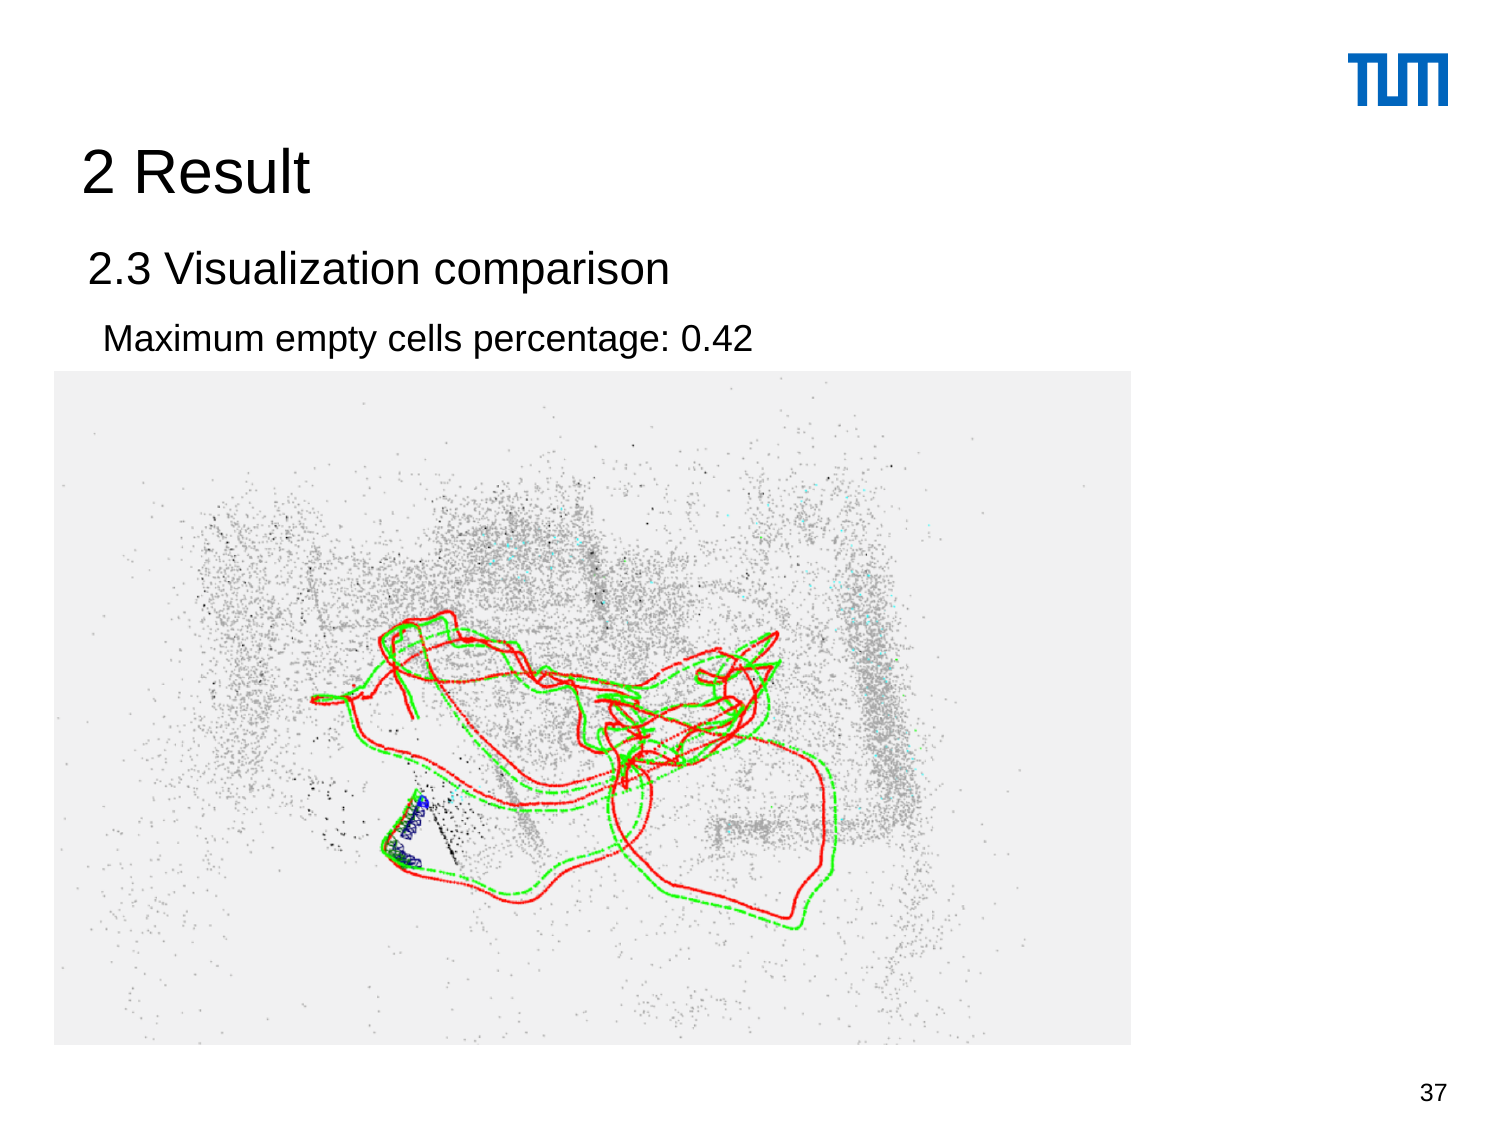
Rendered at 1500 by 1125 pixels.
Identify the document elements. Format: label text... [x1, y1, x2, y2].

list 2.3 Visualization comparison [87, 231, 1416, 963]
picture [54, 371, 1131, 1046]
text_box Maximum empty cells percentage: 0.42 [87, 309, 870, 370]
slide_number <number> [1111, 1061, 1448, 1122]
title 2 Result [81, 139, 1110, 207]
